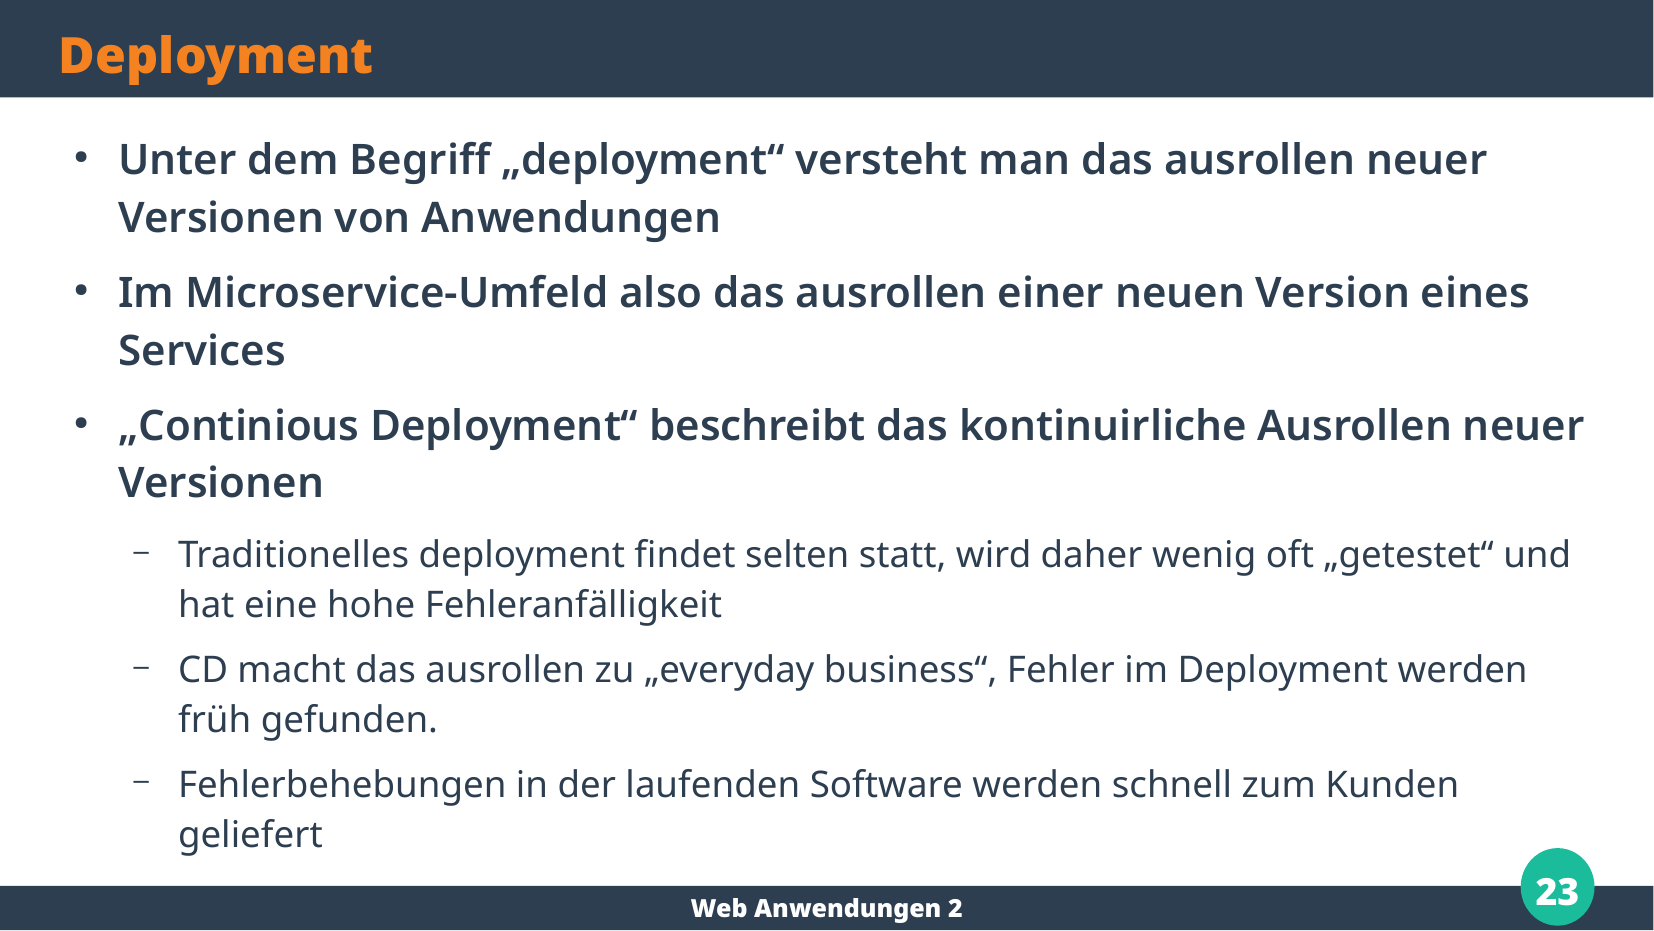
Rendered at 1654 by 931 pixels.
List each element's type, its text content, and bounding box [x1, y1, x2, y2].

list Unter dem Begriff „deployment“ versteht man das ausrollen neuer Versionen von Anwendungen Im Microservice-Umfeld also das ausrollen einer neuen Version eines Services „Continious Deployment“ beschreibt das kontinuirliche Ausrollen neuer Versionen Traditionelles deployment findet selten statt, wird daher wenig oft „getestet“ und hat eine hohe Fehleranfälligkeit CD macht das ausrollen zu „everyday business“, Fehler im Deployment werden früh gefunden. Fehlerbehebungen in der laufenden Software werden schnell zum Kunden geliefert [59, 129, 1595, 864]
title Deployment [59, 8, 1595, 89]
